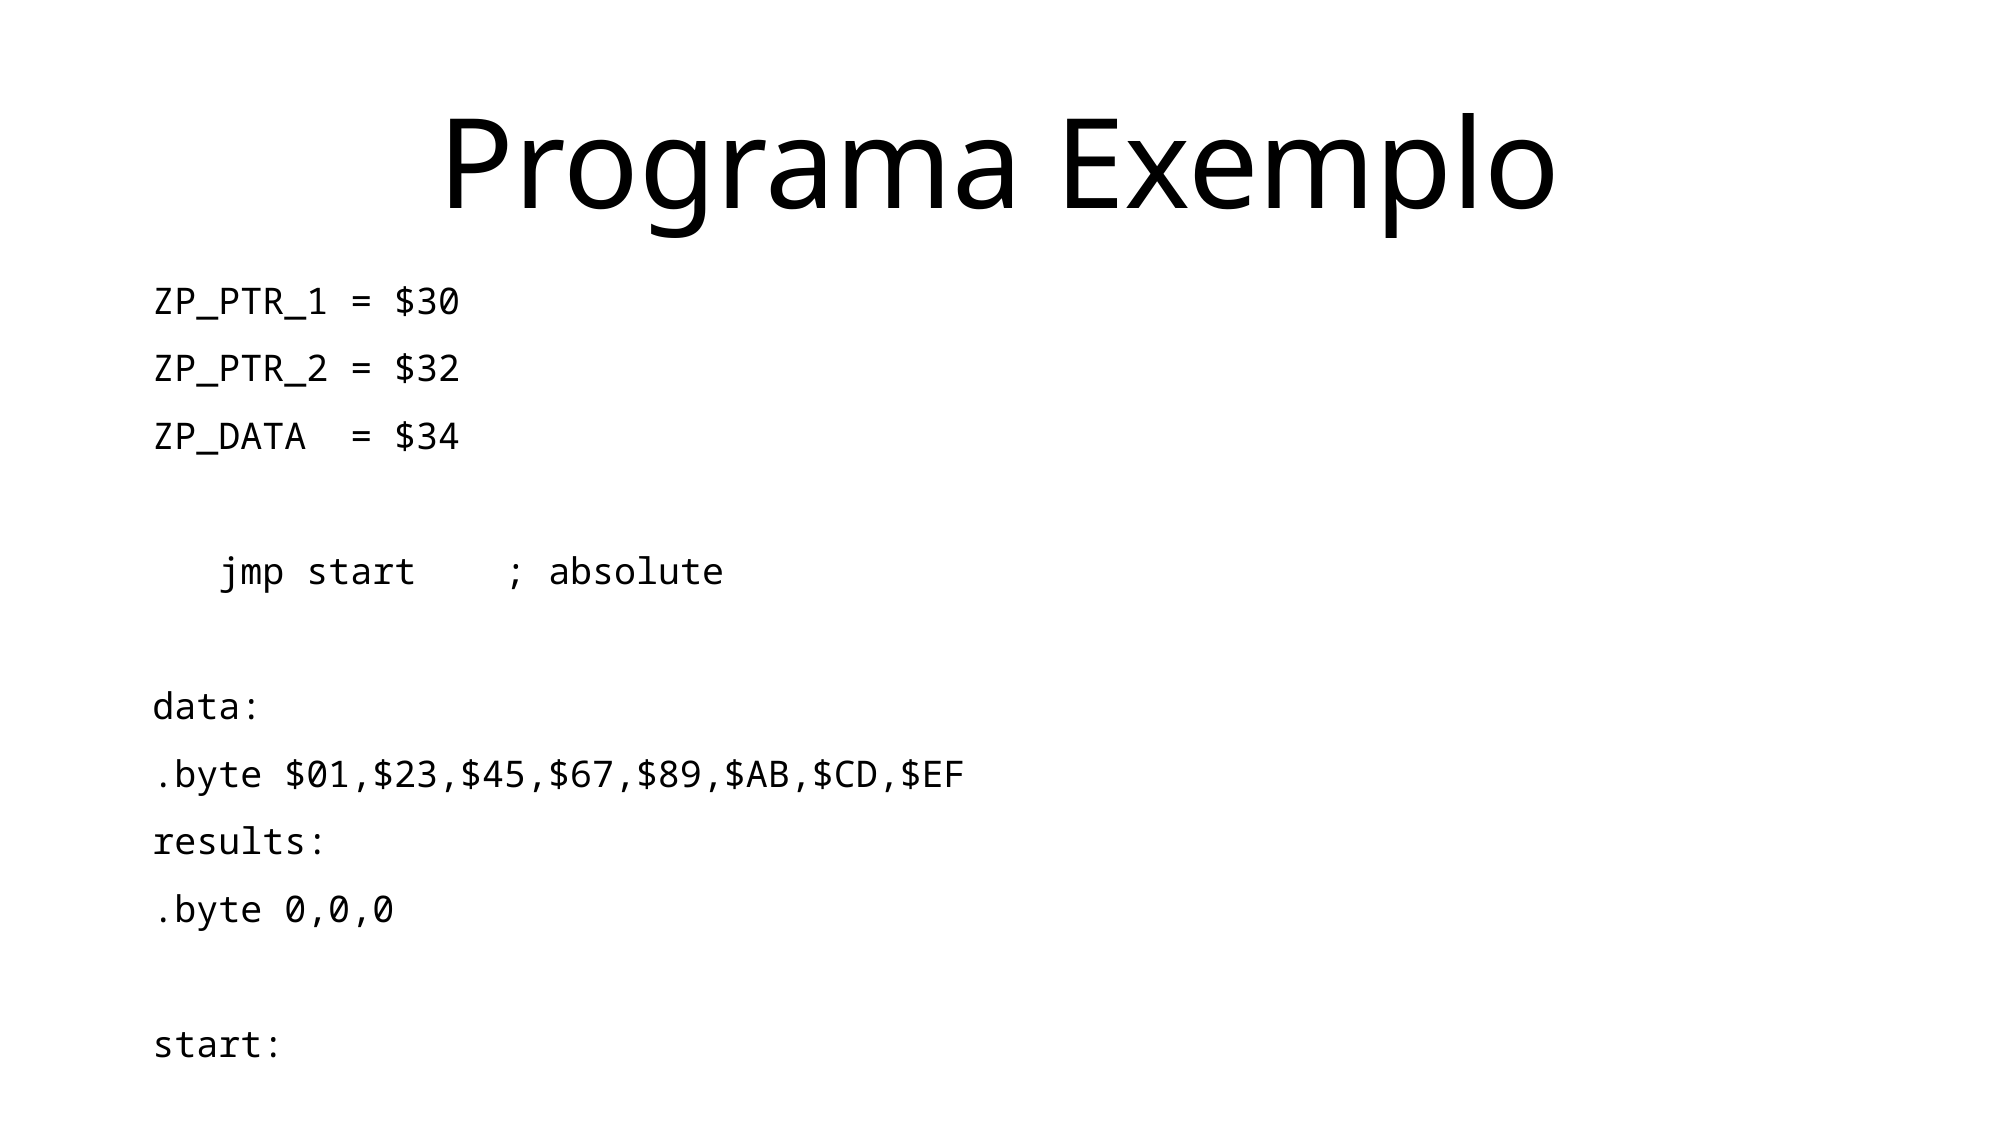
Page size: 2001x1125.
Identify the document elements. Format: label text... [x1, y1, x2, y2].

title Programa Exemplo [137, 59, 1863, 278]
list ZP_PTR_1 = $30 ZP_PTR_2 = $32 ZP_DATA = $34 jmp start ; absolute data: .byte $01,$23,$45,$67,$89,$AB,$CD,$EF results: .byte 0,0,0 start: [137, 278, 1863, 1081]
